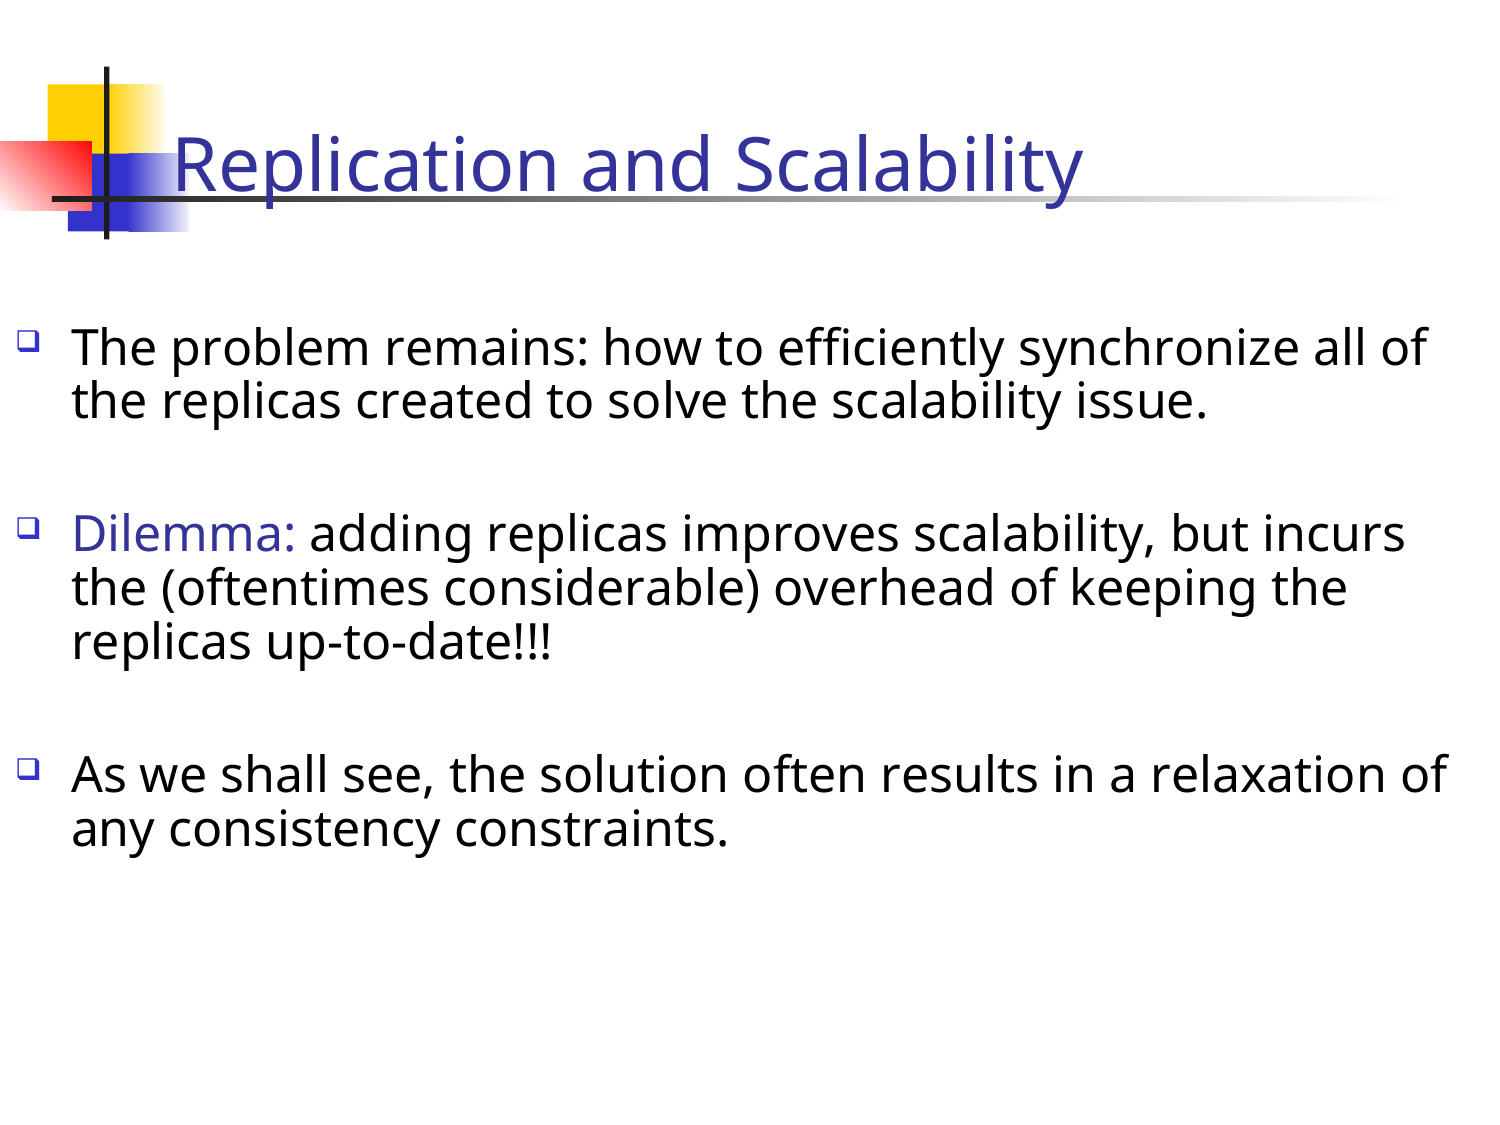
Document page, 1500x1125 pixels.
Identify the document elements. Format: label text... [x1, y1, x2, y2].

text_box The problem remains: how to efficiently synchronize all of the replicas created to solve the scalability issue. Dilemma: adding replicas improves scalability, but incurs the (oftentimes considerable) overhead of keeping the replicas up-to-date!!! As we shall see, the solution often results in a relaxation of any consistency constraints. [0, 314, 1471, 1024]
text_box Replication and Scalability [156, 80, 1315, 214]
